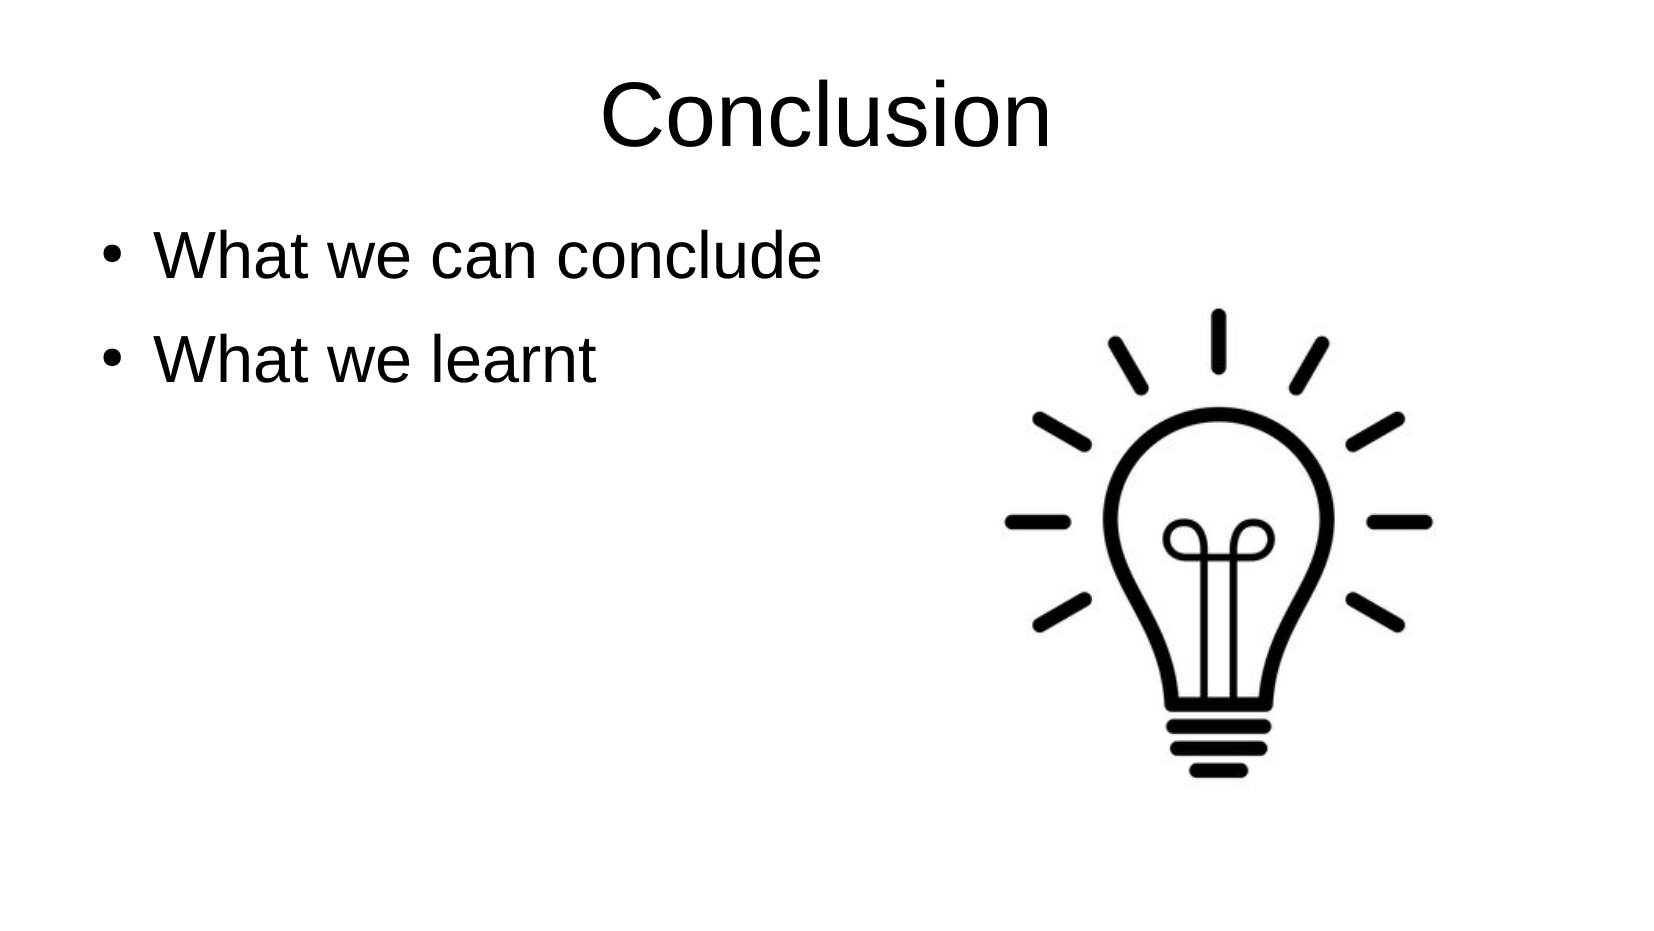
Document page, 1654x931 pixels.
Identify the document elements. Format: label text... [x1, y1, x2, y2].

picture [937, 262, 1501, 826]
list What we can conclude What we learnt [82, 217, 1571, 758]
title Conclusion [82, 37, 1571, 193]
